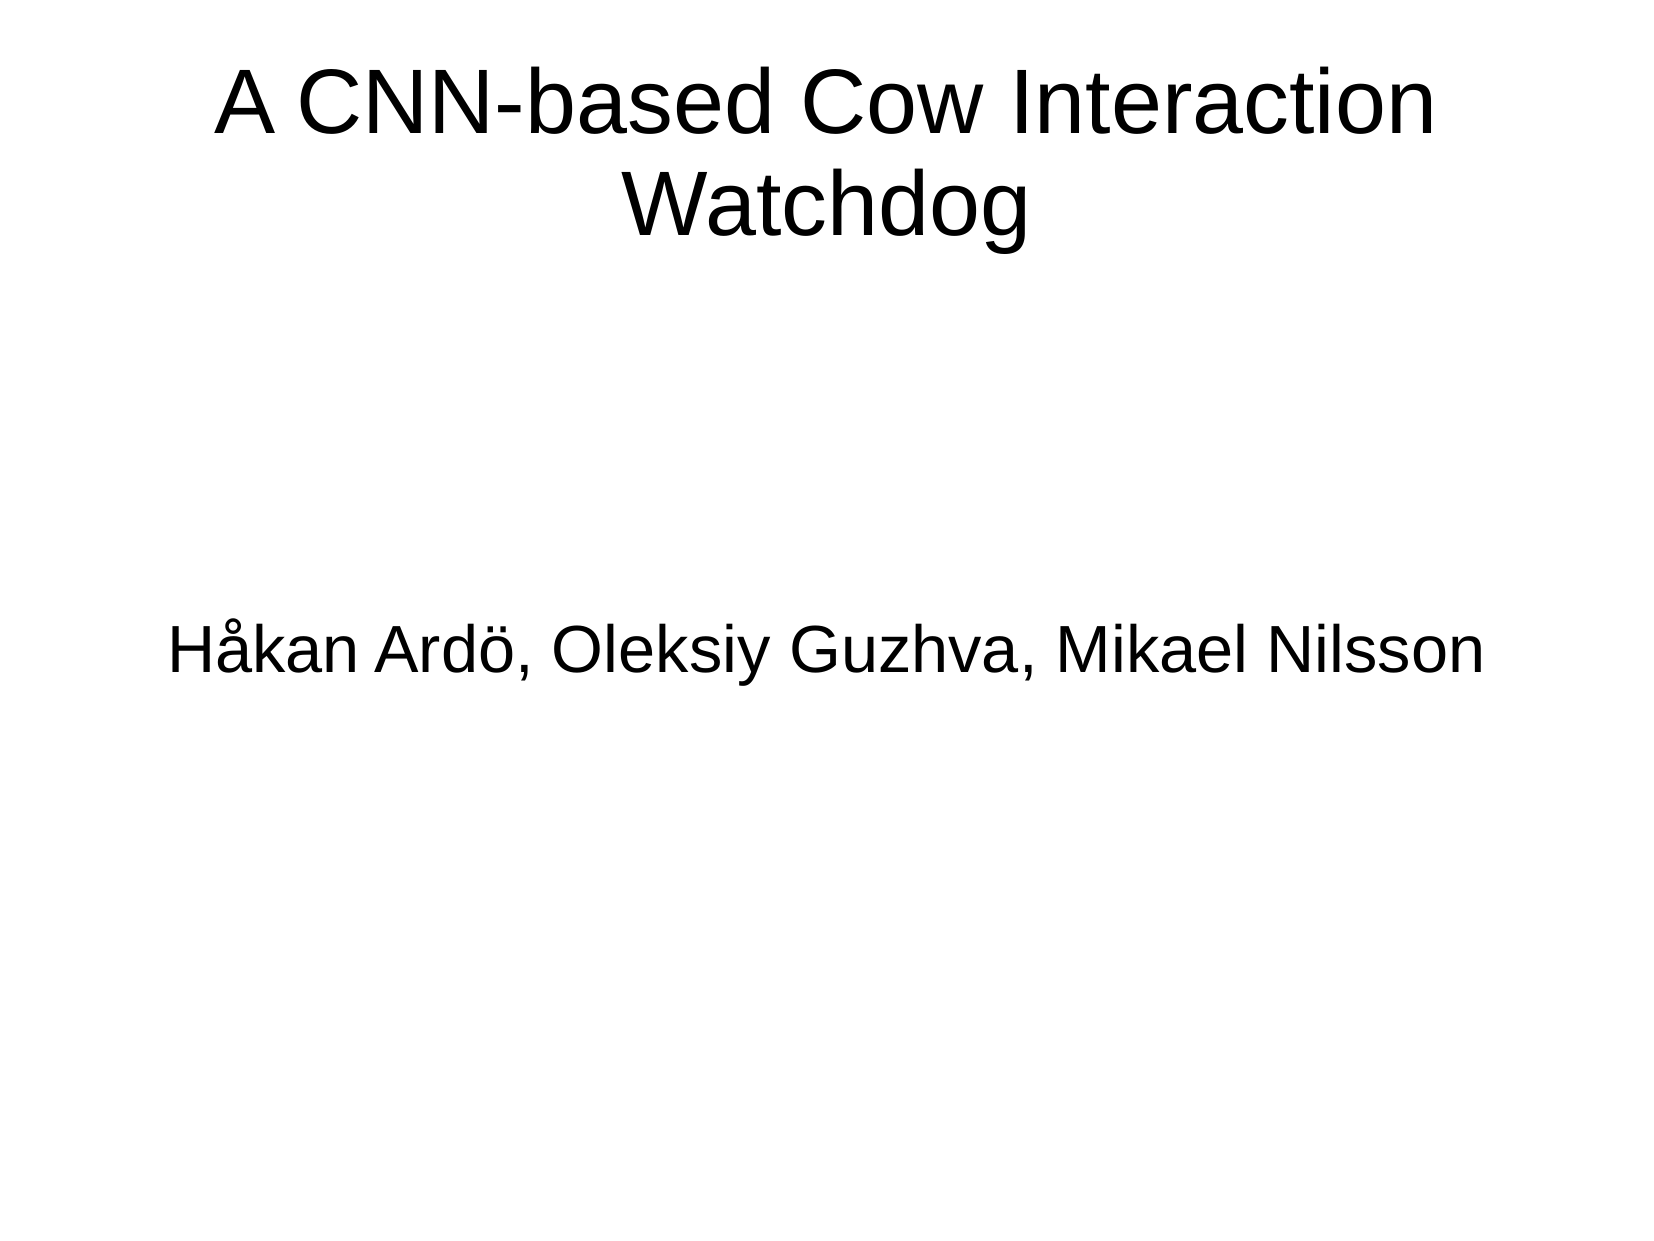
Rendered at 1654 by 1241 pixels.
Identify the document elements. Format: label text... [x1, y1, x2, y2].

subtitle Håkan Ardö, Oleksiy Guzhva, Mikael Nilsson [82, 290, 1571, 1010]
title A CNN-based Cow Interaction Watchdog [82, 49, 1571, 257]
